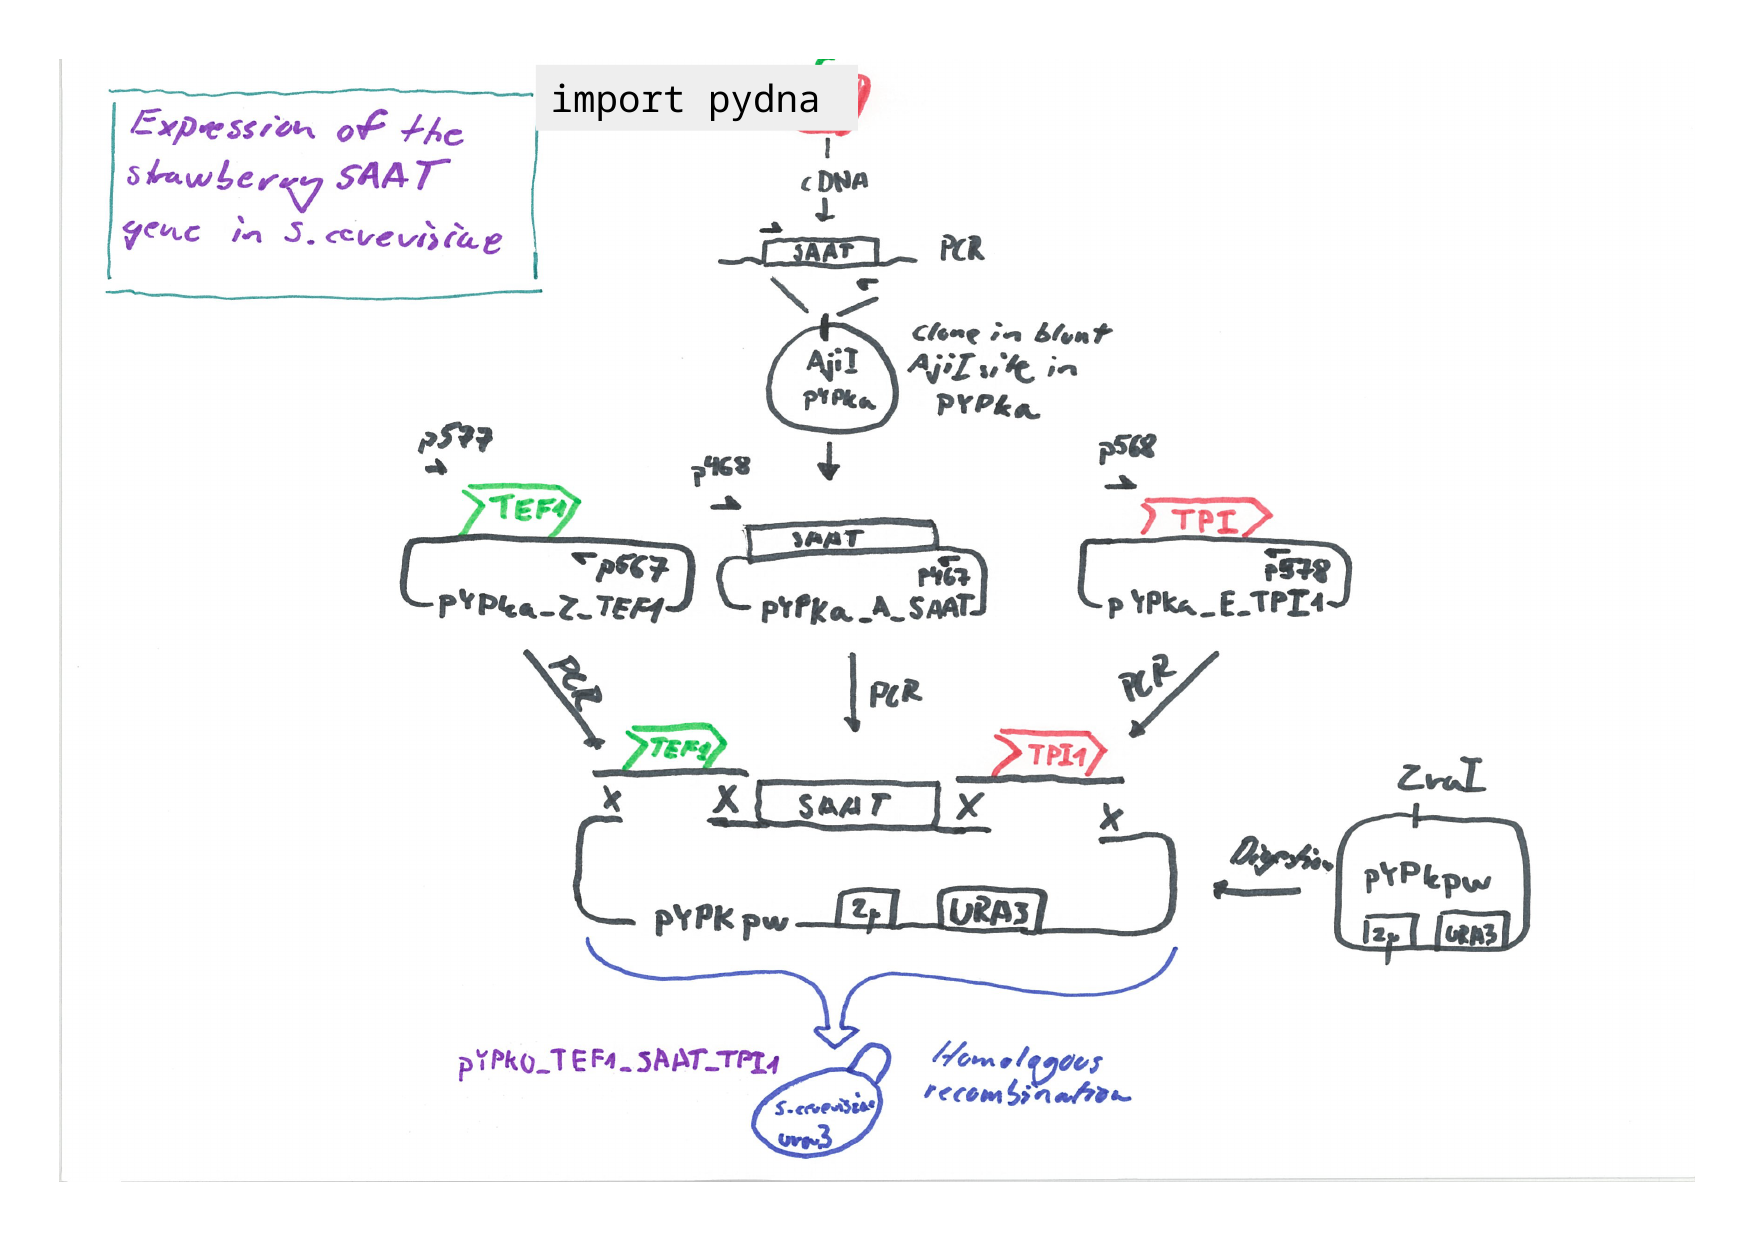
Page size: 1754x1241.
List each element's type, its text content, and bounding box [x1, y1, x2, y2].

picture [59, 59, 1695, 1182]
text_box import pydna [553, 64, 841, 130]
